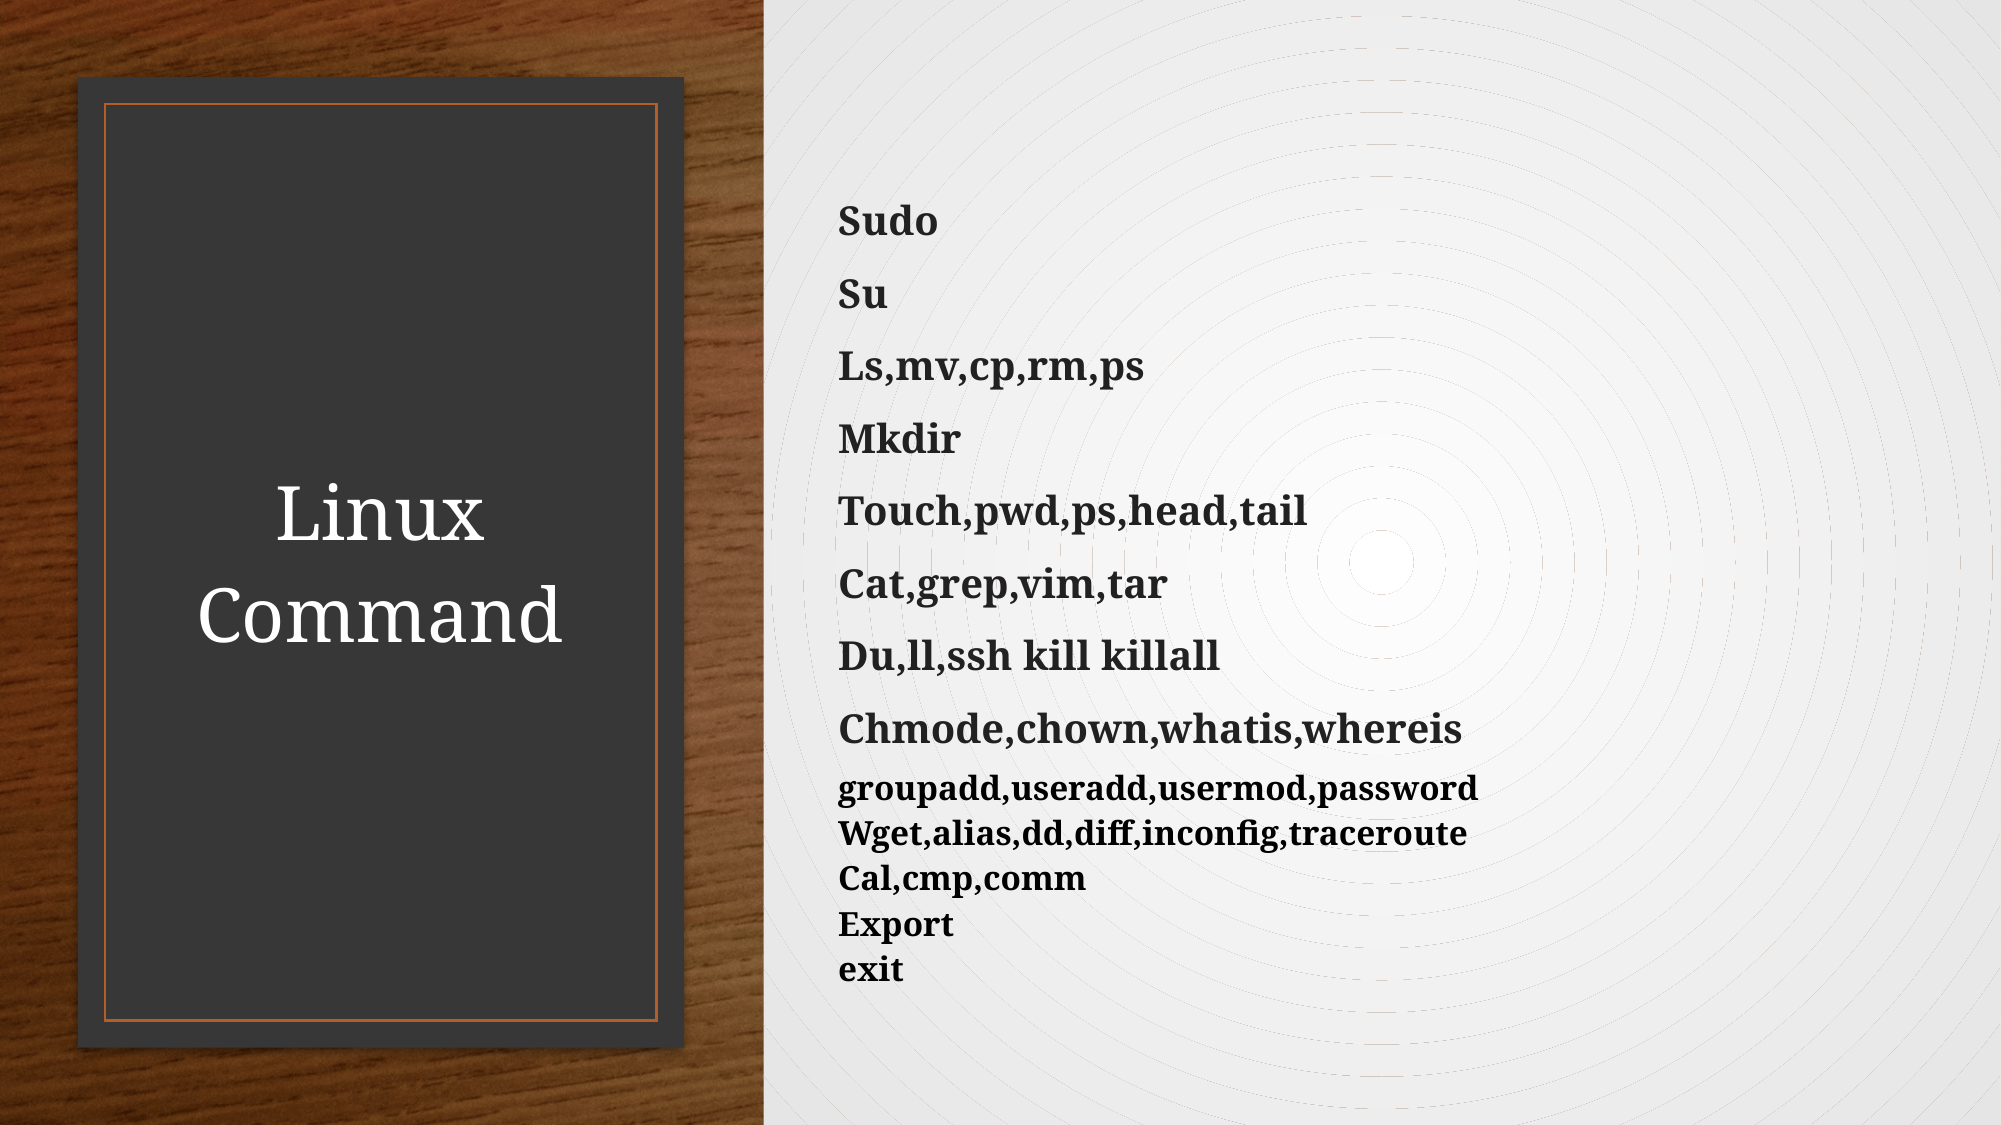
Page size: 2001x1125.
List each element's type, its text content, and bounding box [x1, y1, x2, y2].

text_box [0, 0, 2000, 1125]
text_box Sudo Su Ls,mv,cp,rm,ps Mkdir Touch,pwd,ps,head,tail Cat,grep,vim,tar Du,ll,ssh kill killall Chmode,chown,whatis,whereis groupadd,useradd,usermod,password Wget,alias,dd,diff,inconfig,traceroute Cal,cmp,comm Export exit [823, 112, 1800, 1000]
text_box Linux Command [156, 156, 604, 968]
